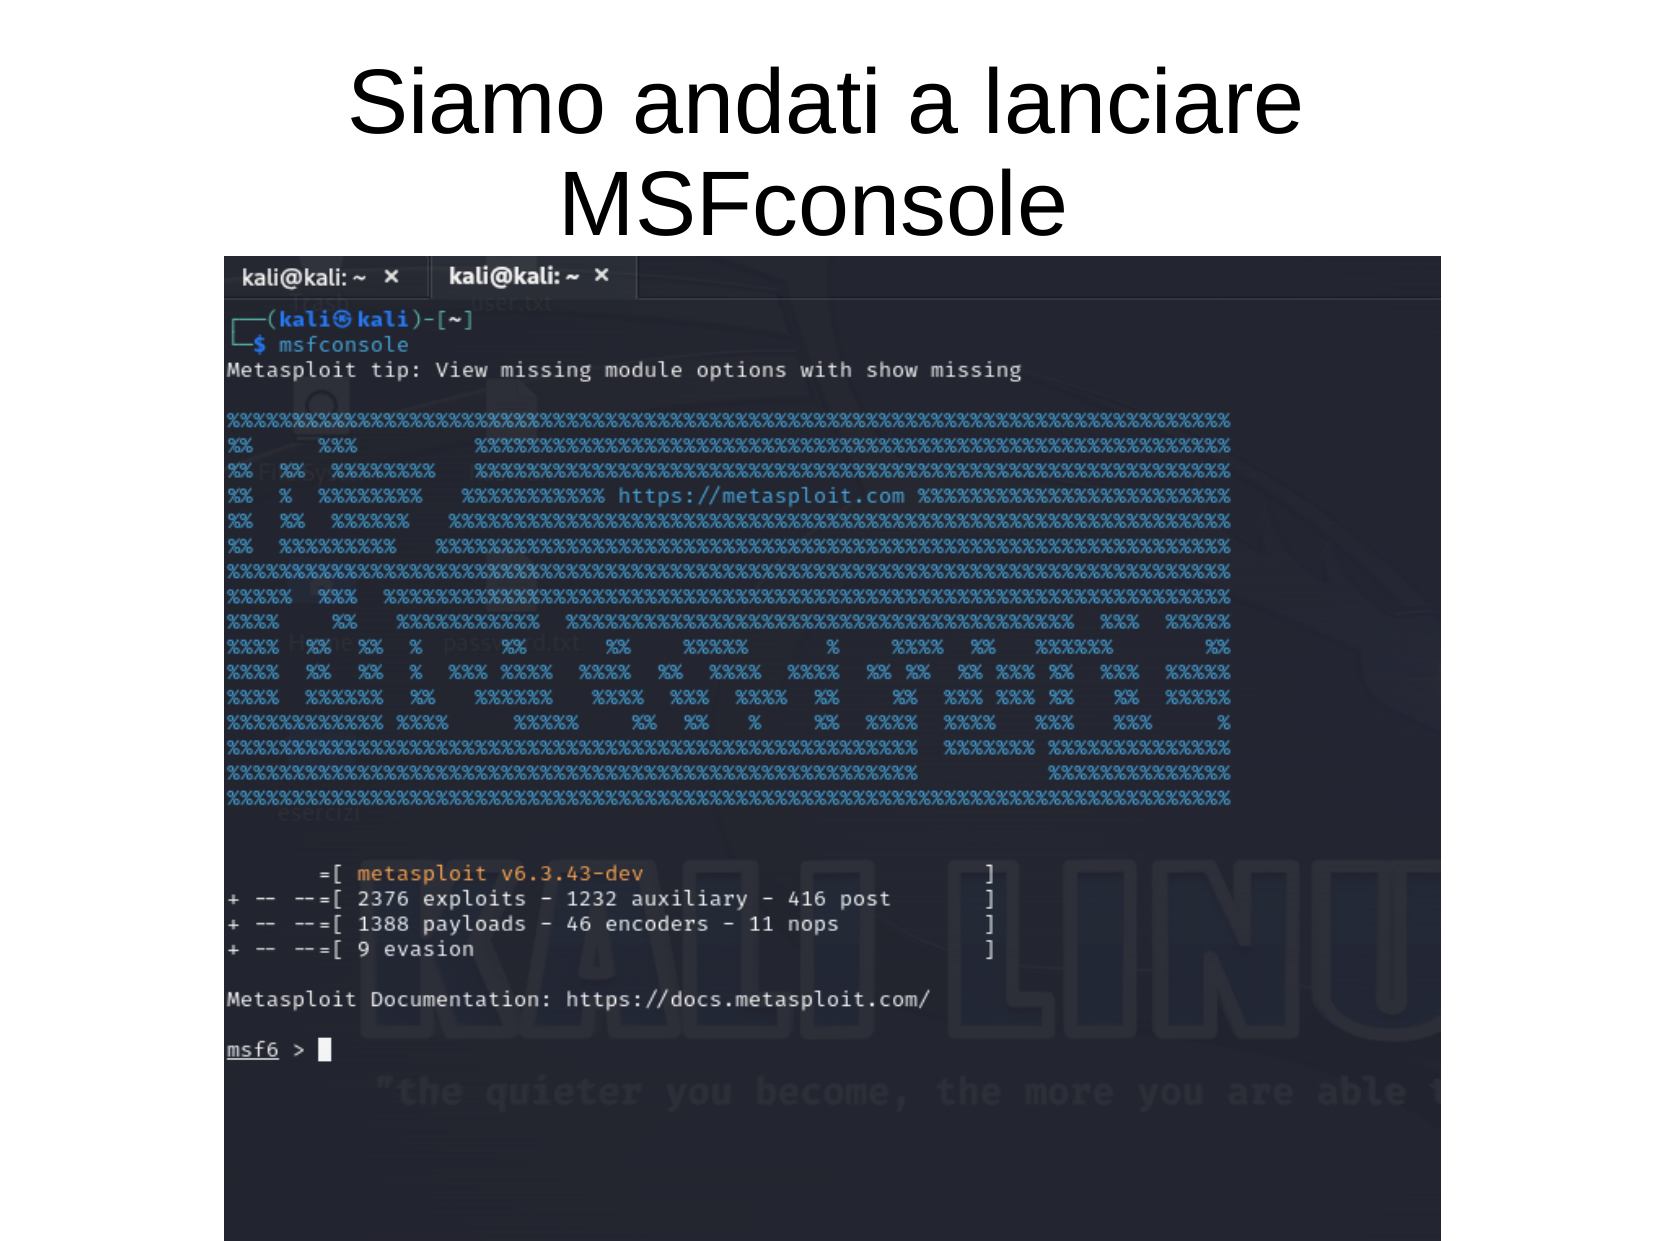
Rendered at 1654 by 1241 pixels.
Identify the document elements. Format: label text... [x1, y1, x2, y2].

title Siamo andati a lanciare MSFconsole [82, 49, 1571, 257]
picture [224, 256, 1441, 1241]
